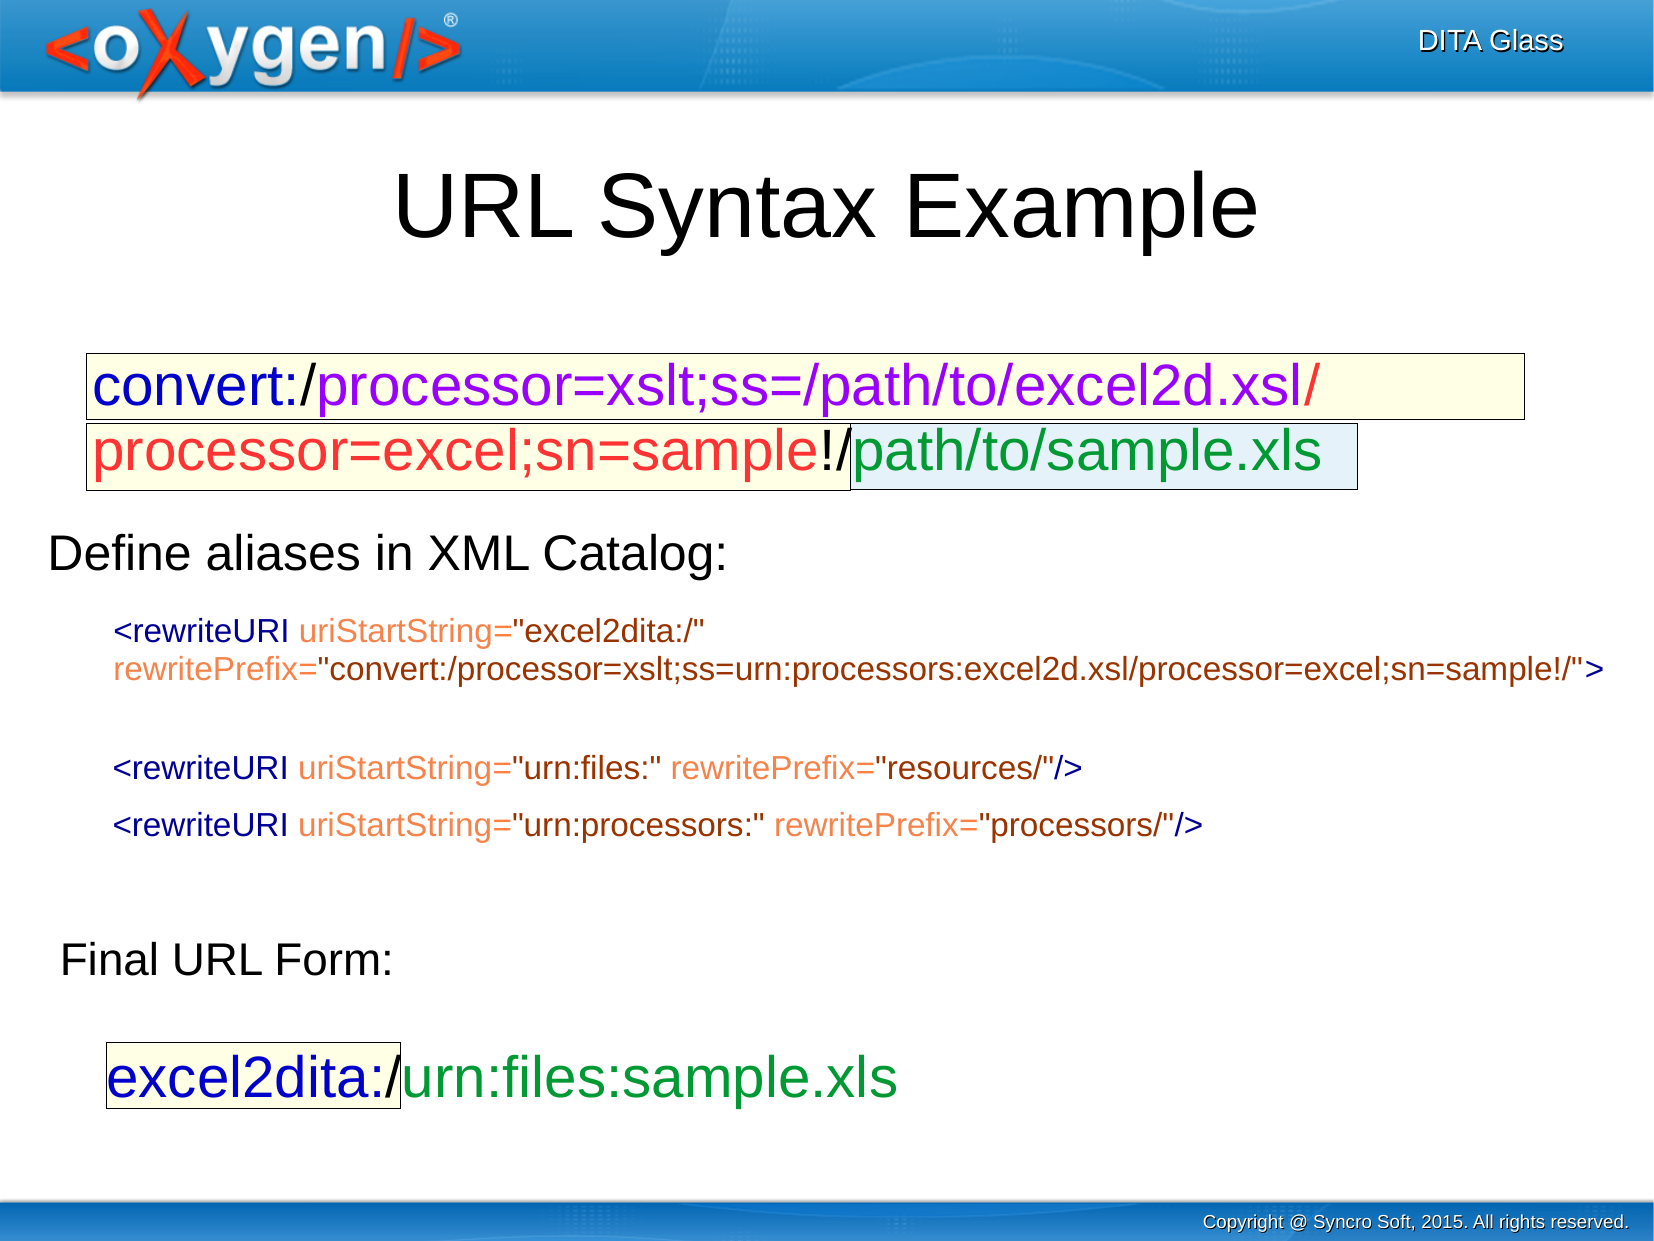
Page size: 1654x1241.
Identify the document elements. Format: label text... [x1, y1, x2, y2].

list Define aliases in XML Catalog: [0, 525, 1578, 599]
text_box [86, 423, 1358, 491]
text_box excel2dita:/urn:files:sample.xls [106, 1044, 993, 1129]
text_box Final URL Form: [45, 926, 988, 1001]
picture [0, 1195, 1654, 1241]
text_box convert:/processor=xslt;ss=/path/to/excel2d.xsl/ processor=excel;sn=sample!/path/to/sample.xls [92, 353, 1540, 484]
text_box <rewriteURI uriStartString="urn:processors:" rewritePrefix="processors/"/> [97, 799, 1377, 857]
text_box <rewriteURI uriStartString="excel2dita:/" rewritePrefix="convert:/processor=xslt;ss=urn:processors:excel2d.xsl/processor=excel;sn=sample!/"> [98, 605, 1621, 699]
picture [0, 0, 1654, 109]
text_box [86, 353, 92, 420]
text_box <rewriteURI uriStartString="urn:files:" rewritePrefix="resources/"/> [97, 742, 1221, 800]
title URL Syntax Example [82, 102, 1571, 310]
